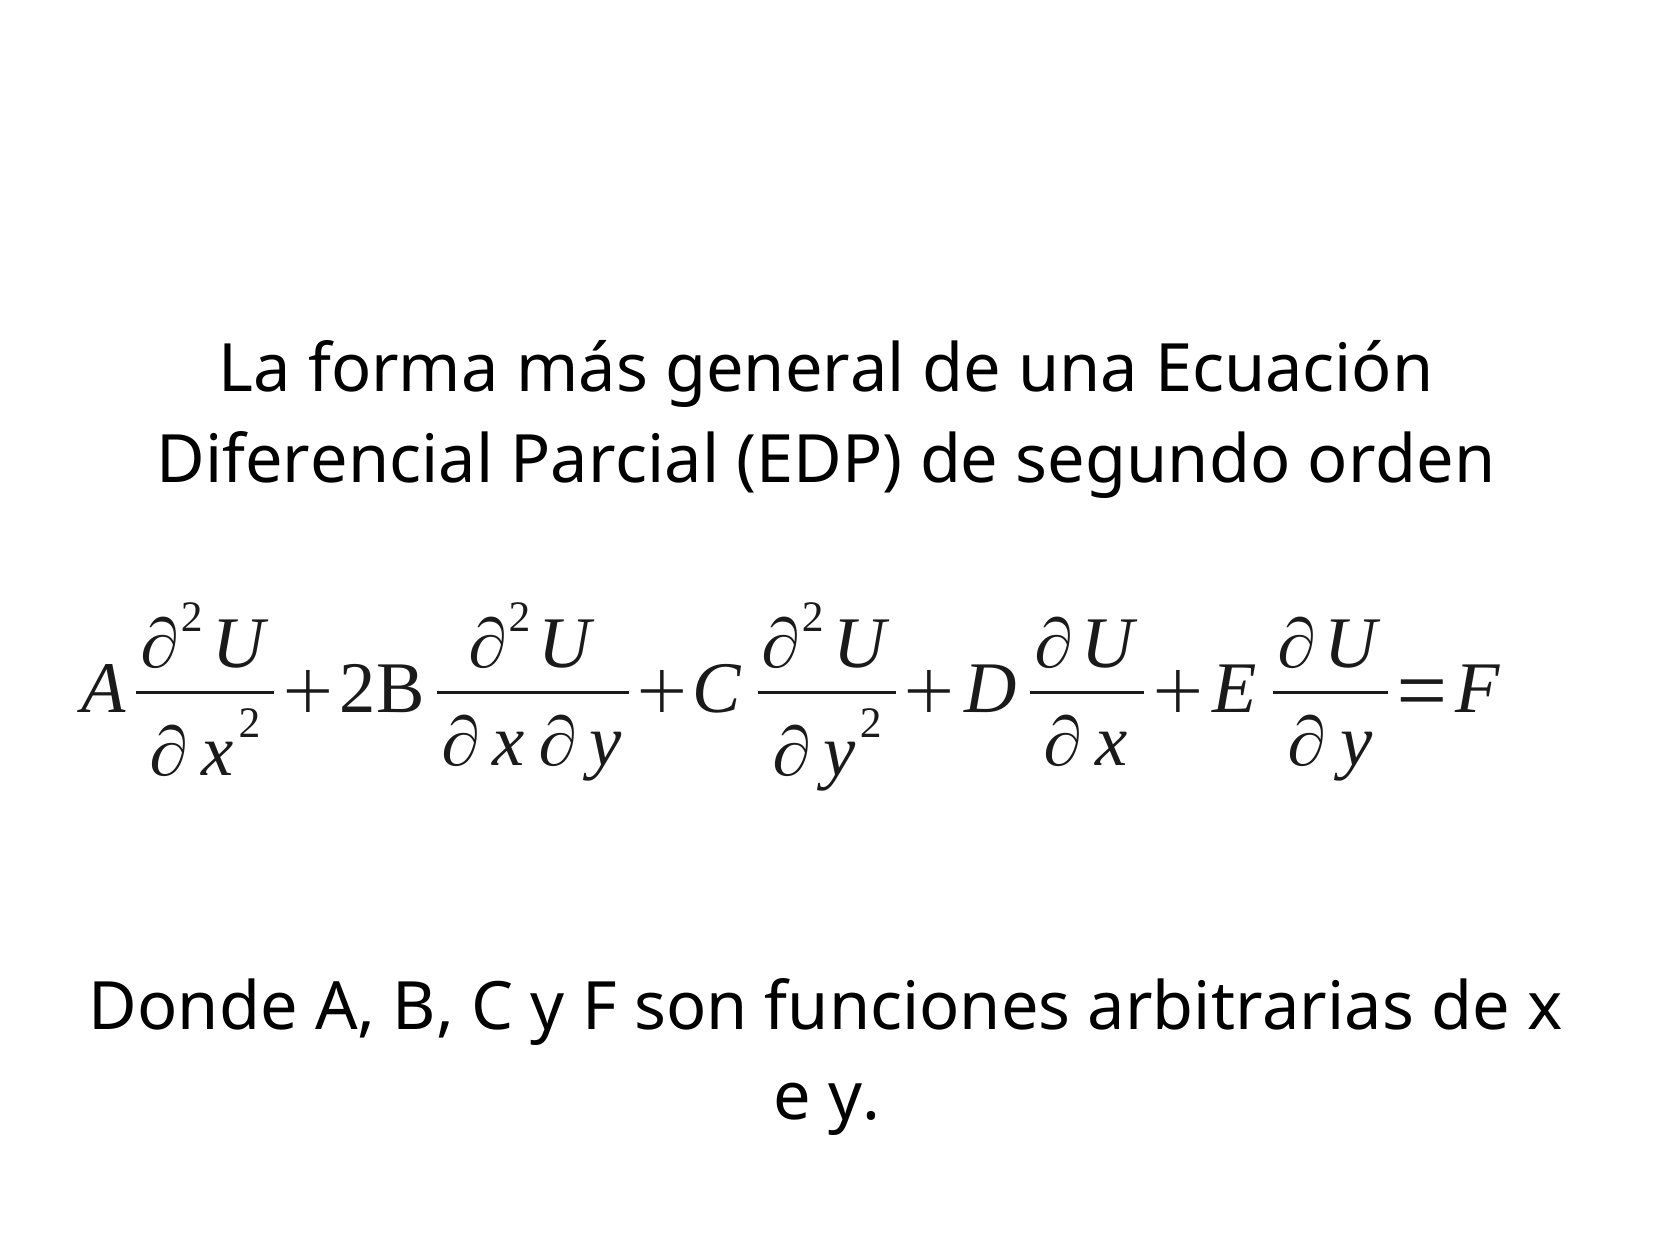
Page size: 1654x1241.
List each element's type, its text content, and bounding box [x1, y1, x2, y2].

subtitle La forma más general de una Ecuación Diferencial Parcial (EDP) de segundo orden [82, 290, 1571, 532]
text_box Donde A, B, C y F son funciones arbitrarias de x e y. [82, 927, 1571, 1170]
chart [67, 590, 1506, 795]
